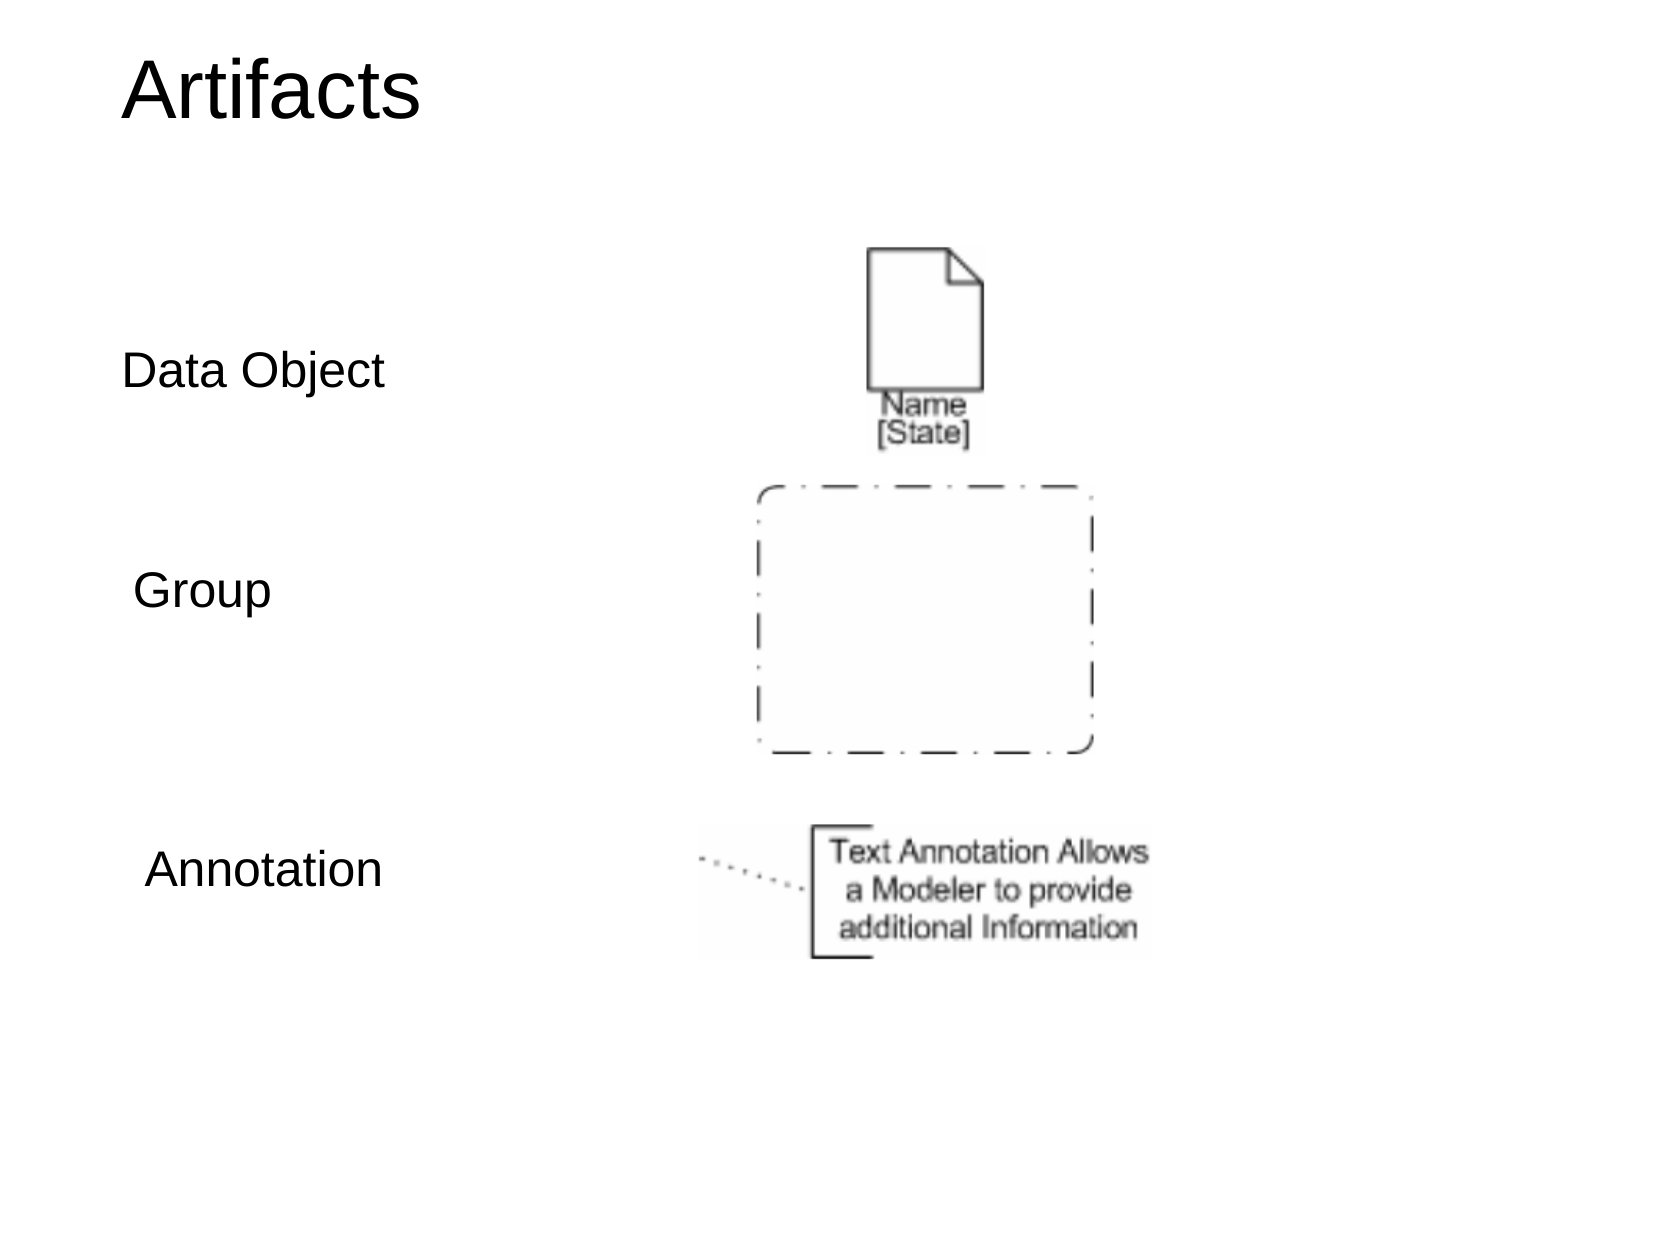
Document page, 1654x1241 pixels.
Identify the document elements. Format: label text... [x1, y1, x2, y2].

text_box Annotation [129, 834, 544, 934]
text_box Artifacts [106, 35, 1607, 144]
text_box Data Object [106, 335, 521, 435]
text_box Group [118, 555, 532, 654]
picture [693, 235, 1158, 1028]
